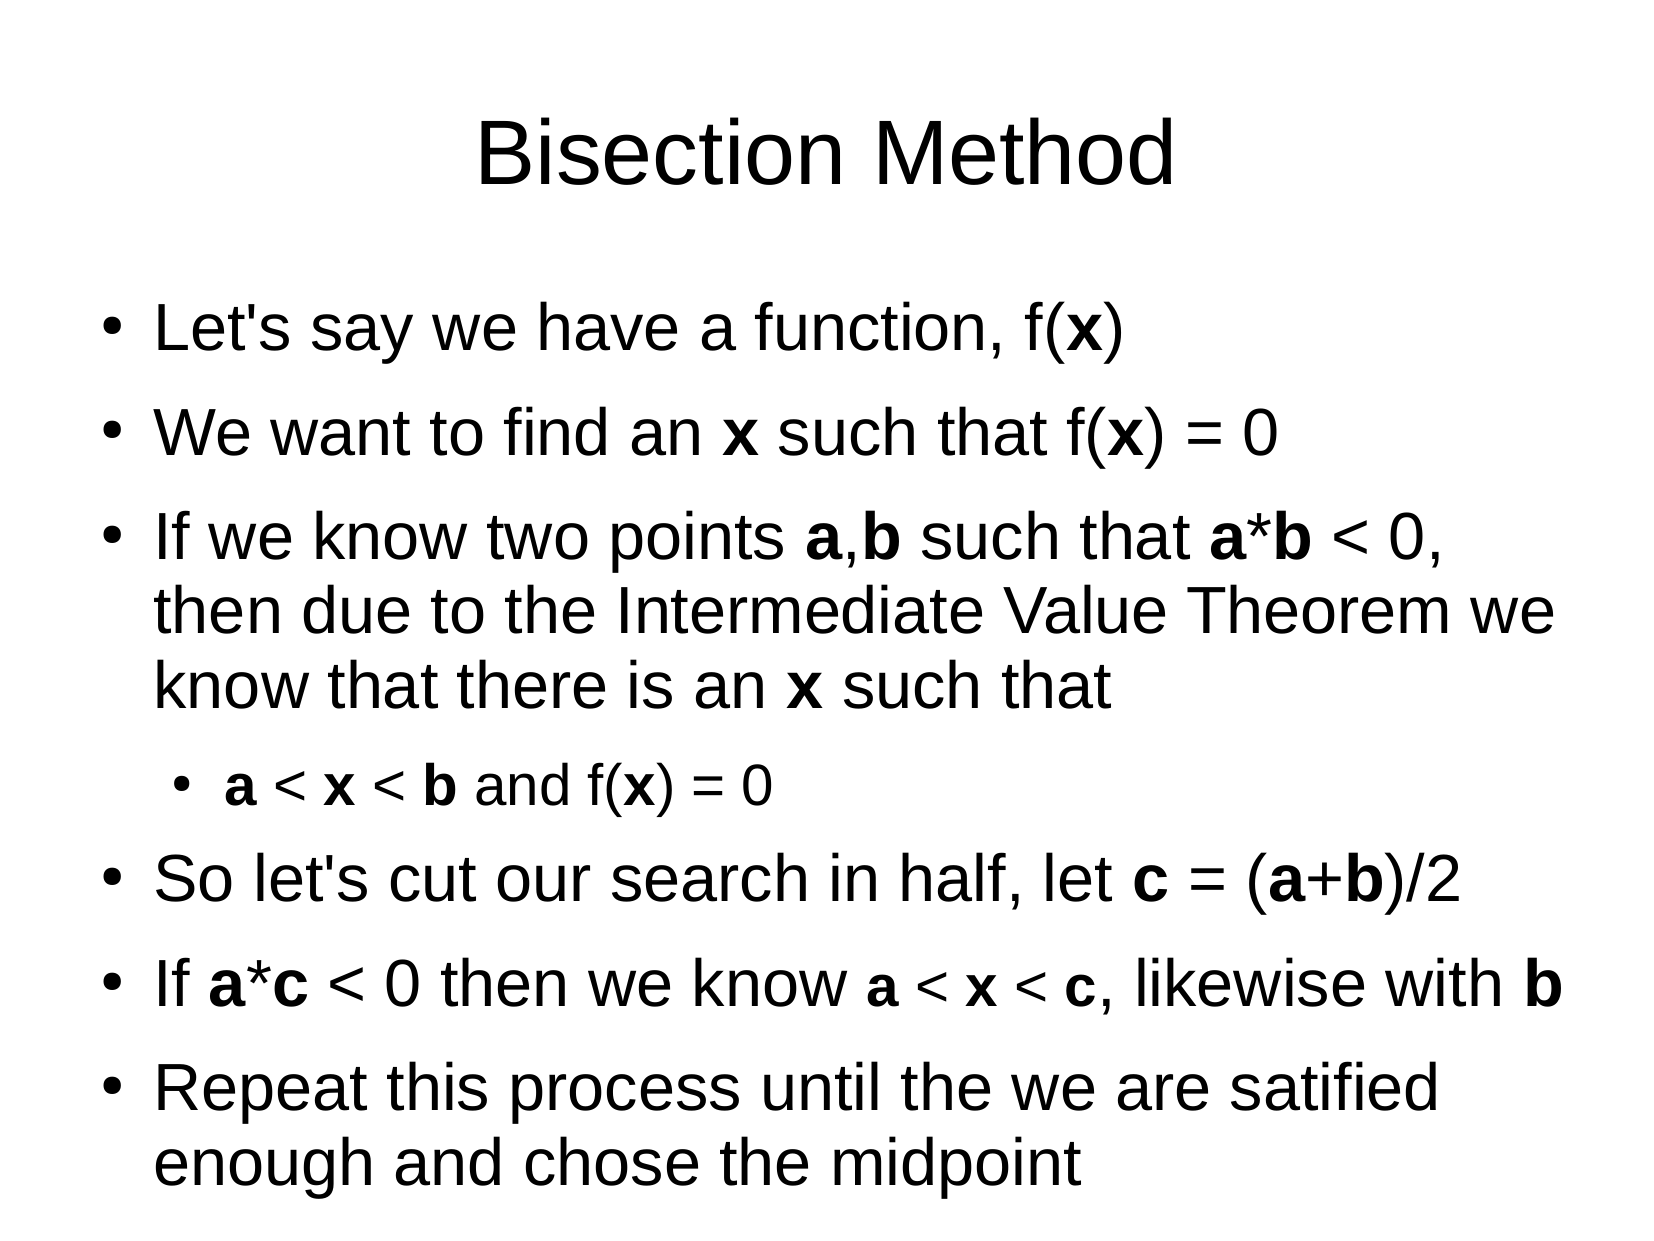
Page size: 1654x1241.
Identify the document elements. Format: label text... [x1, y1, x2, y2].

list Let's say we have a function, f(x) We want to find an x such that f(x) = 0 If we know two points a,b such that a*b < 0, then due to the Intermediate Value Theorem we know that there is an x such that a < x < b and f(x) = 0 So let's cut our search in half, let c = (a+b)/2 If a*c < 0 then we know a < x < c, likewise with b Repeat this process until the we are satified enough and chose the midpoint [82, 290, 1571, 1201]
title Bisection Method [82, 49, 1571, 257]
